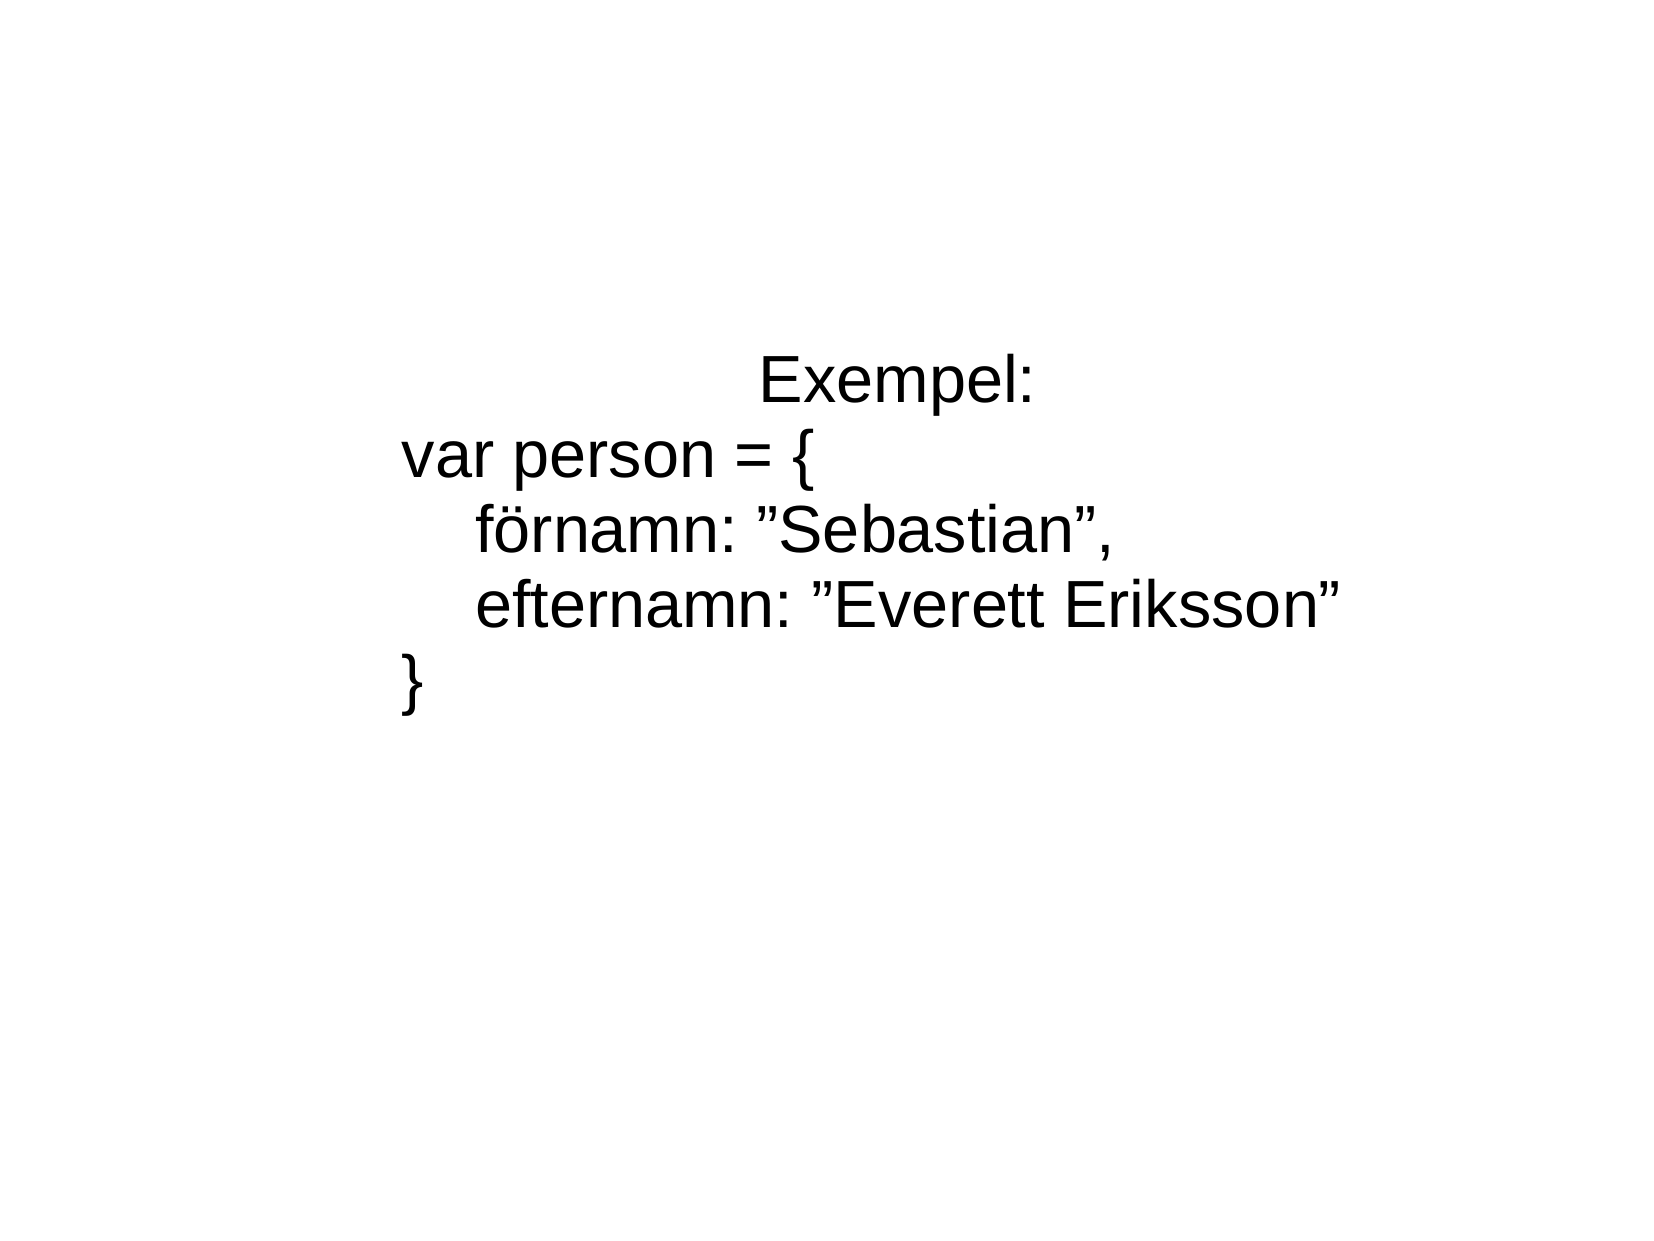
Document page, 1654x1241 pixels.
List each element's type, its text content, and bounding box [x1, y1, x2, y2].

subtitle Exempel: var person = { förnamn: ”Sebastian”, efternamn: ”Everett Eriksson” } [401, 49, 1394, 1010]
